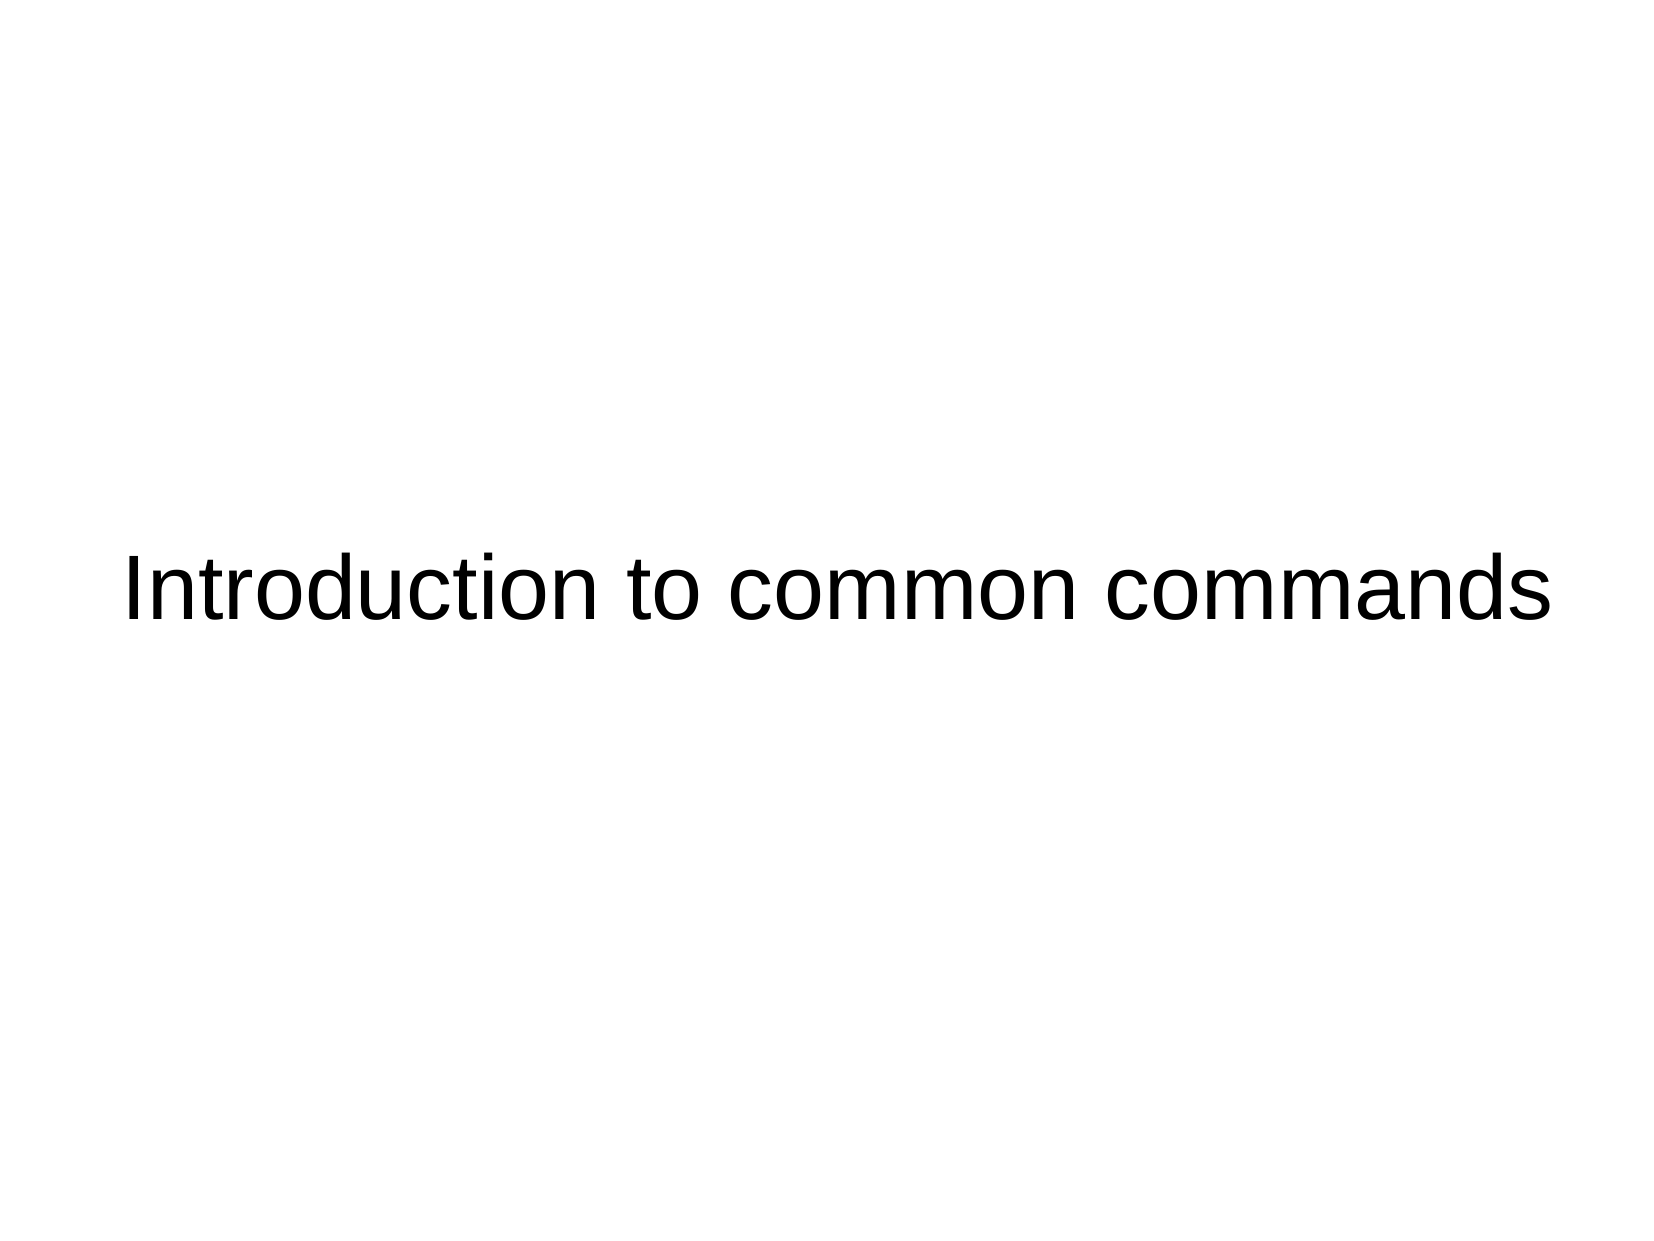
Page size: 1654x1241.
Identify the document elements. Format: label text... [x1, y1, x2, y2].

title Introduction to common commands [94, 484, 1583, 692]
